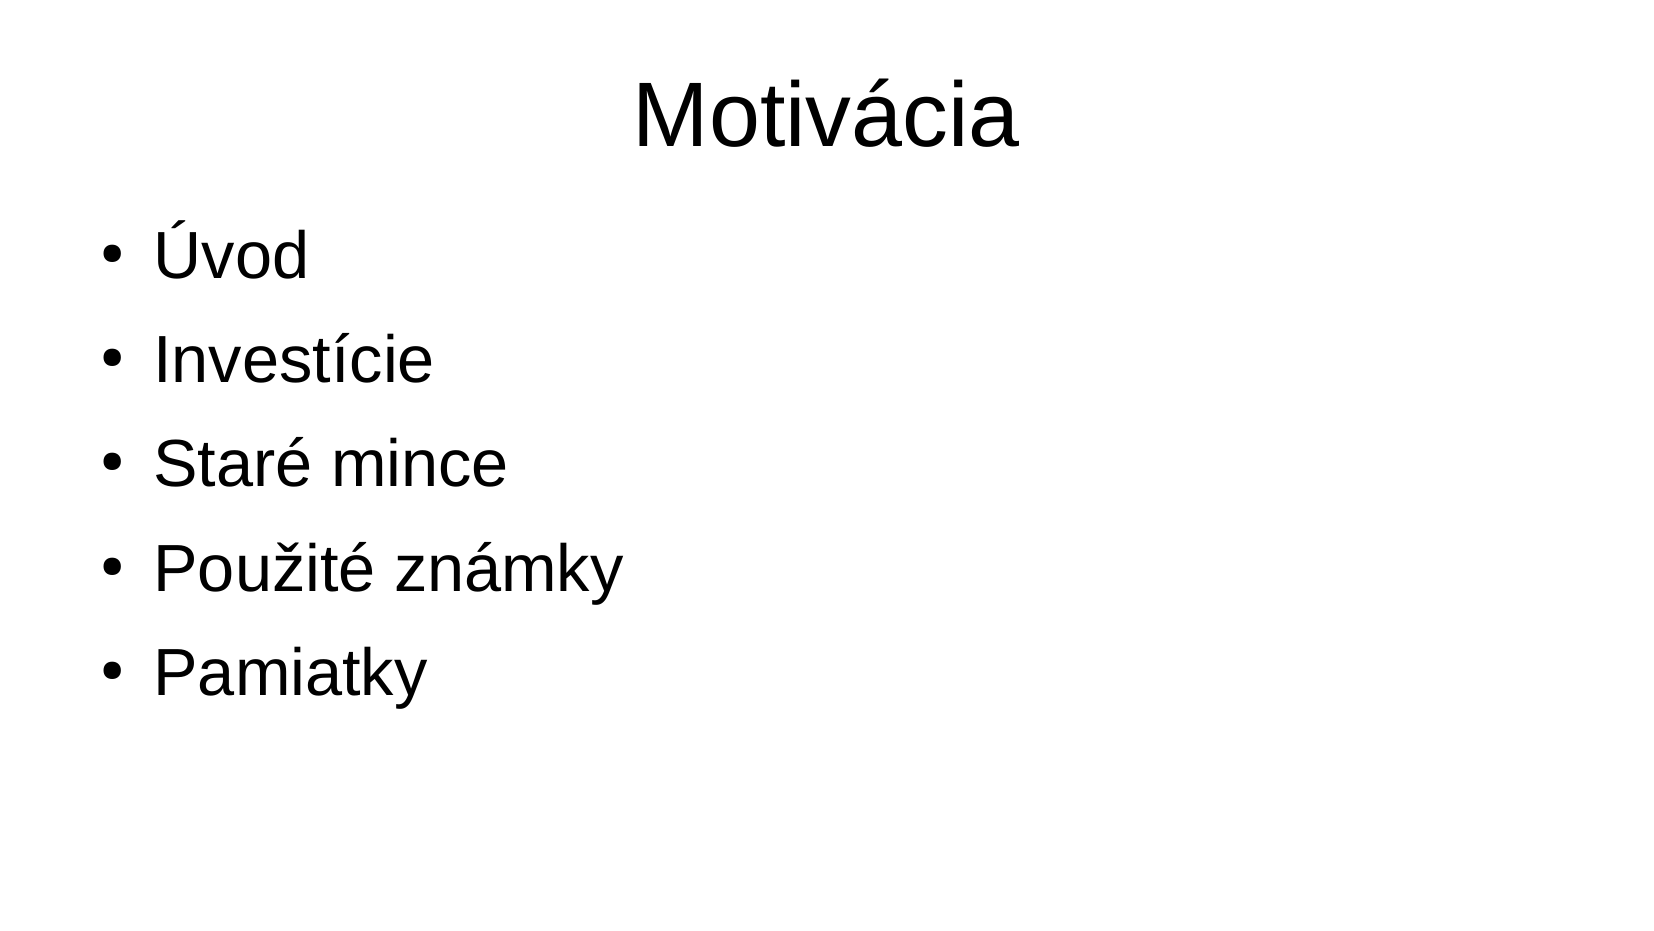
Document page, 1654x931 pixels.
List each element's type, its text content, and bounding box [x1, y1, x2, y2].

list Úvod Investície Staré mince Použité známky Pamiatky [82, 217, 1571, 758]
title Motivácia [82, 37, 1571, 193]
